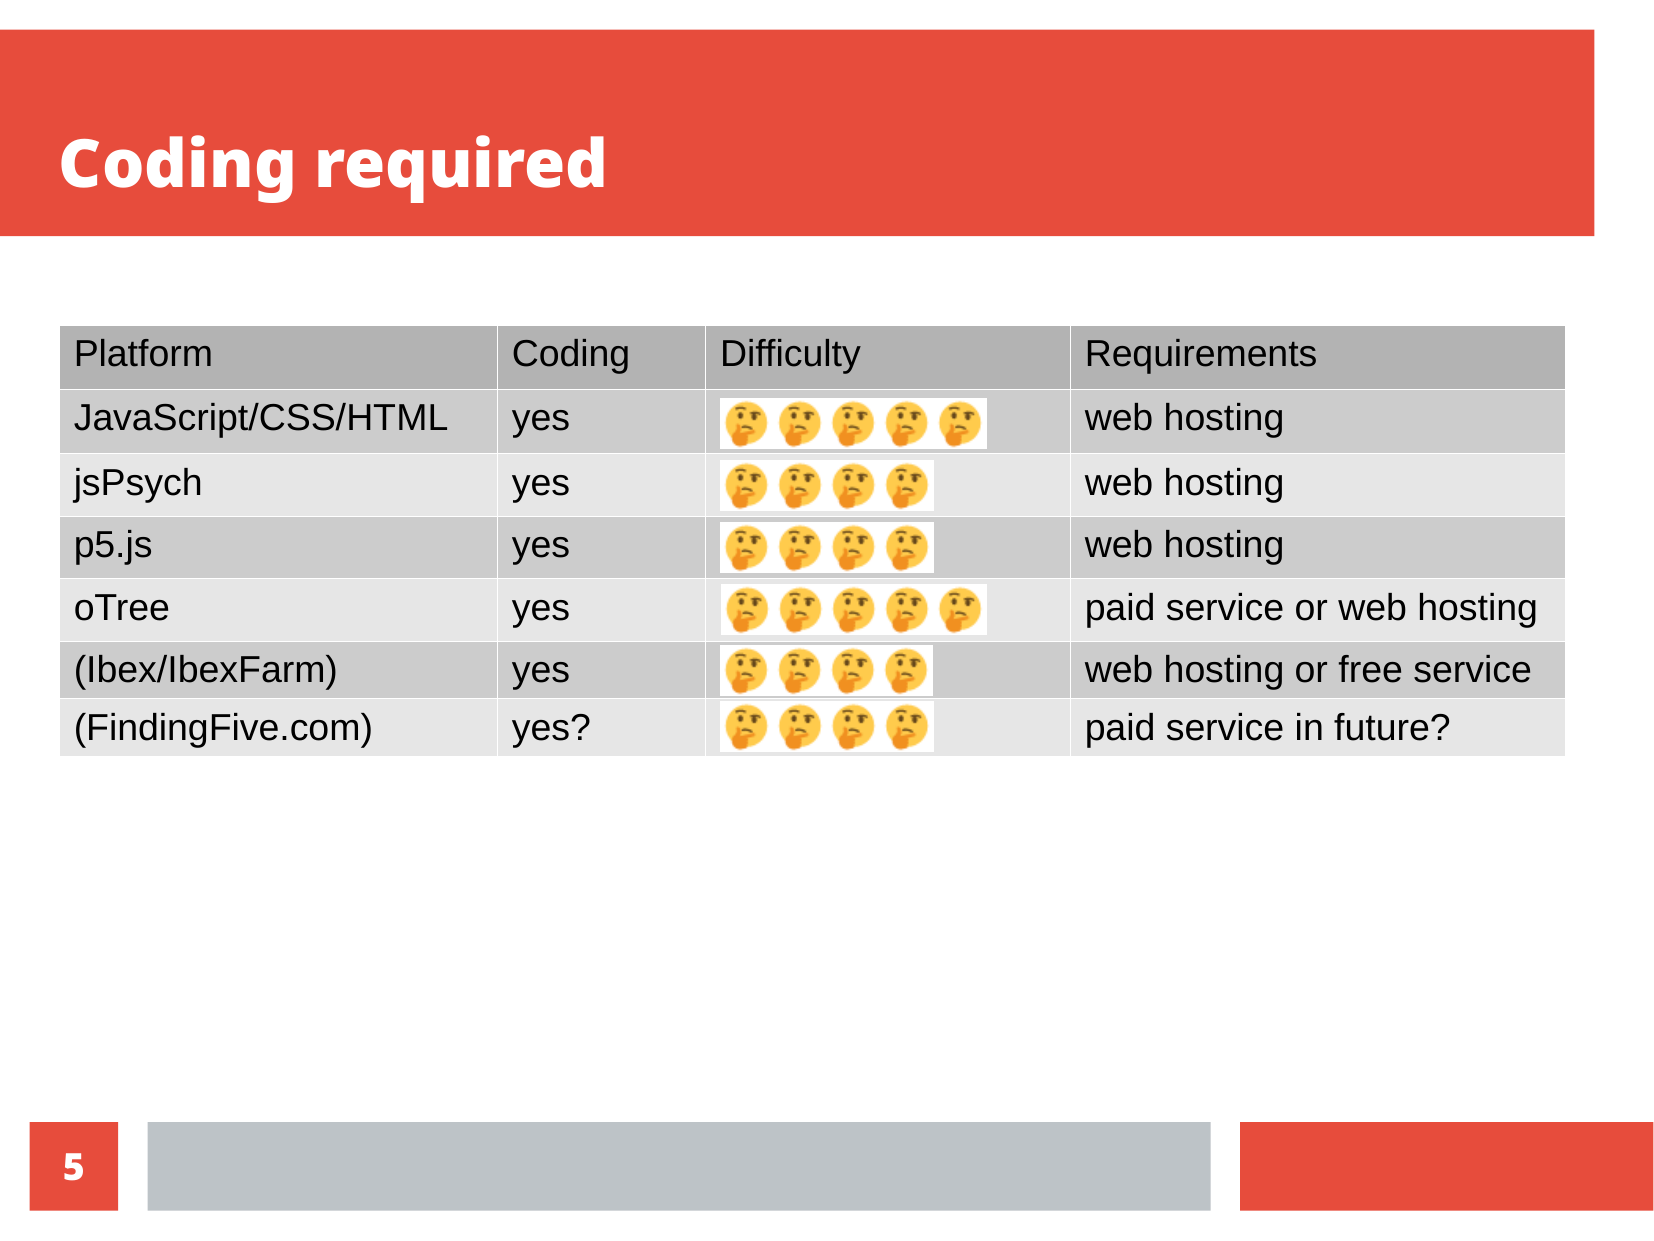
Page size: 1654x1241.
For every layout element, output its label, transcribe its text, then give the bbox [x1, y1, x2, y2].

picture [720, 398, 987, 449]
table_cell web hosting or free service [1071, 642, 1565, 698]
table_cell yes? [498, 699, 705, 756]
table_cell oTree [60, 579, 497, 641]
table_header Difficulty [706, 326, 1070, 389]
table_cell web hosting [1071, 390, 1565, 453]
table_cell [706, 699, 1070, 756]
table_cell web hosting [1071, 517, 1565, 578]
table_cell (FindingFive.com) [60, 699, 497, 756]
table_cell web hosting [1071, 454, 1565, 516]
table_header Platform [60, 326, 497, 389]
table_header Requirements [1071, 326, 1565, 389]
table_cell yes [498, 517, 705, 578]
picture [720, 701, 934, 752]
table_cell [706, 454, 1070, 516]
picture [721, 584, 987, 635]
table_cell yes [498, 642, 705, 698]
table_cell [706, 390, 1070, 453]
table_cell jsPsych [60, 454, 497, 516]
table_header Coding [498, 326, 705, 389]
table_cell p5.js [60, 517, 497, 578]
title Coding required [59, 59, 1595, 207]
table_cell [706, 579, 1070, 641]
table_cell [706, 517, 1070, 578]
picture [720, 460, 934, 511]
table_cell paid service in future? [1071, 699, 1565, 756]
table_cell paid service or web hosting [1071, 579, 1565, 641]
table_cell yes [498, 390, 705, 453]
table_cell JavaScript/CSS/HTML [60, 390, 497, 453]
table_cell (Ibex/IbexFarm) [60, 642, 497, 698]
table_cell [706, 642, 1070, 698]
picture [720, 522, 934, 573]
table_cell yes [498, 454, 705, 516]
picture [720, 645, 933, 696]
table_cell yes [498, 579, 705, 641]
